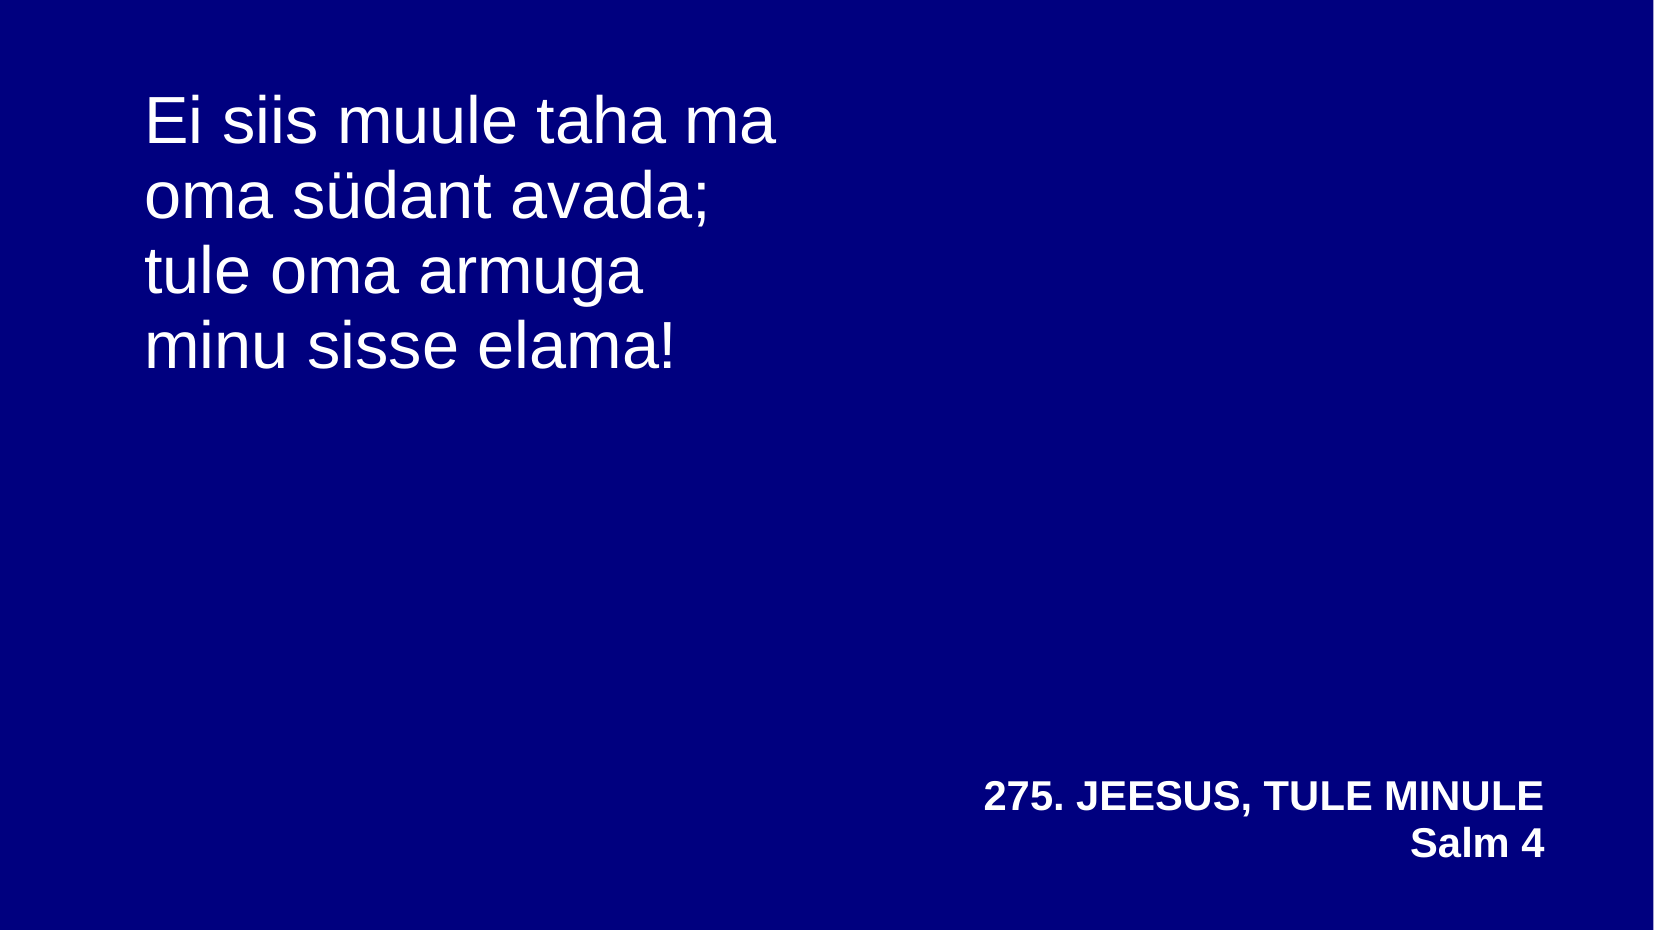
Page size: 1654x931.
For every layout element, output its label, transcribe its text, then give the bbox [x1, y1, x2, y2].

text_box 275. JEESUS, TULE MINULE Salm 4 [82, 765, 1560, 920]
text_box Ei siis muule taha ma oma südant avada; tule oma armuga minu sisse elama! [129, 76, 1530, 765]
